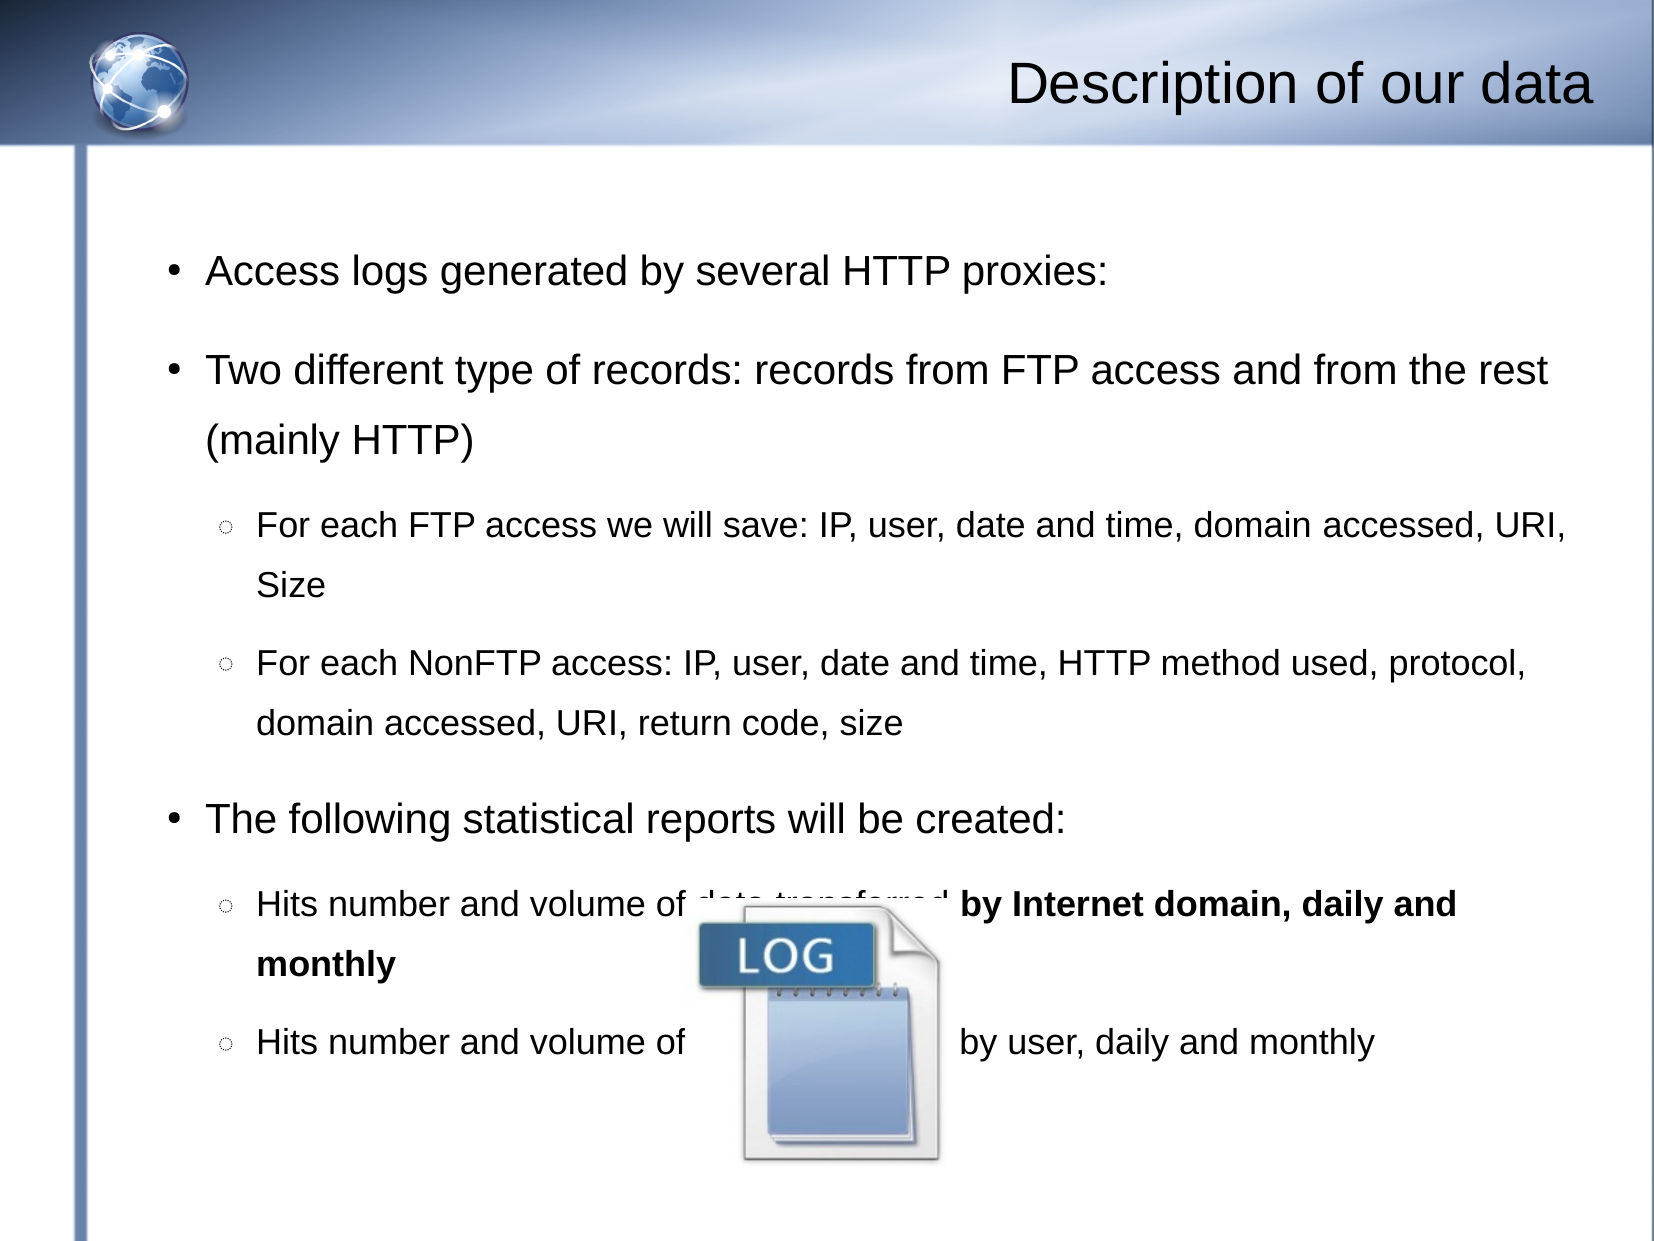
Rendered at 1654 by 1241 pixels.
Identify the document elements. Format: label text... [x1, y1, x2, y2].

picture [0, 0, 1654, 1241]
list Access logs generated by several HTTP proxies: Two different type of records: records from FTP access and from the rest (mainly HTTP) For each FTP access we will save: IP, user, date and time, domain accessed, URI, Size For each NonFTP access: IP, user, date and time, HTTP method used, protocol, domain accessed, URI, return code, size The following statistical reports will be created: Hits number and volume of data transferred by Internet domain, daily and monthly Hits number and volume of data transferred by user, daily and monthly [154, 224, 1596, 1075]
title Description of our data [197, 49, 1596, 118]
